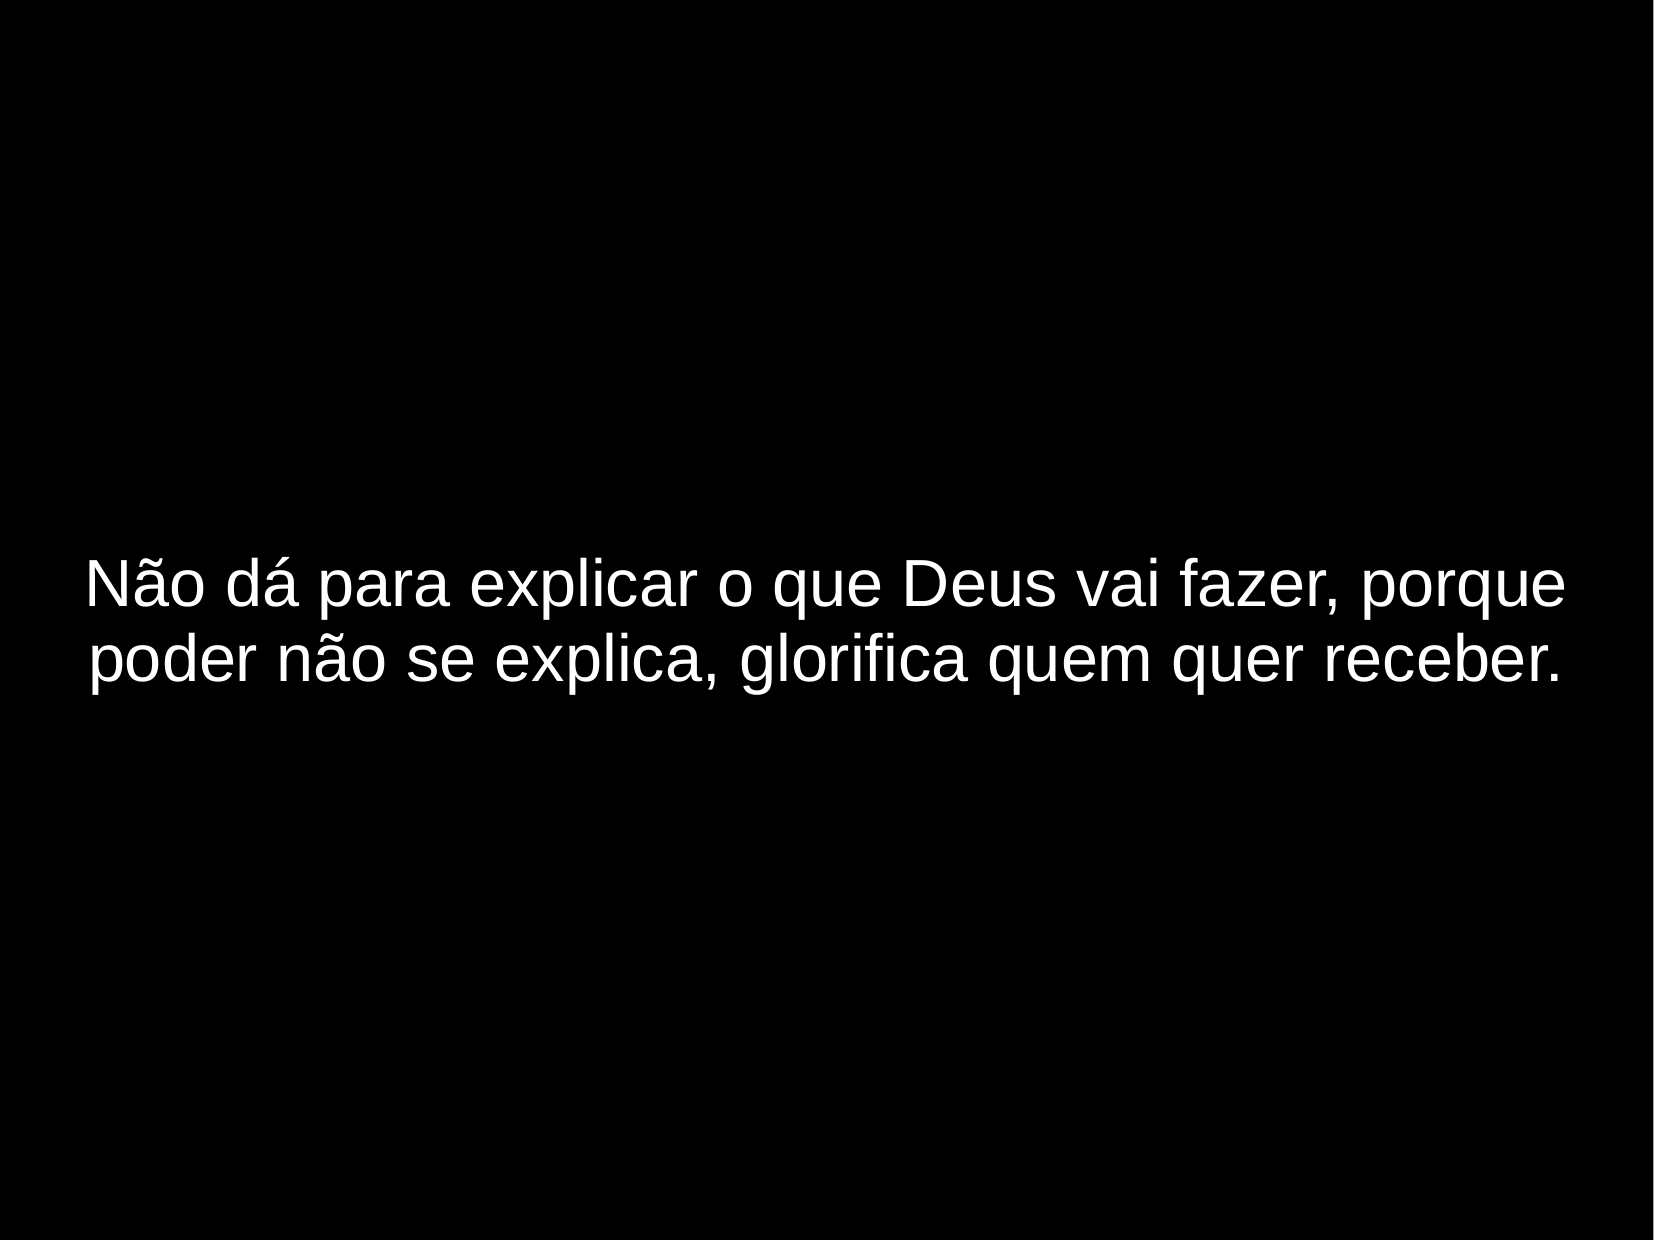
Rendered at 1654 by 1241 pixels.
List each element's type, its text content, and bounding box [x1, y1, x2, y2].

subtitle Não dá para explicar o que Deus vai fazer, porque poder não se explica, glorifica quem quer receber. [82, 49, 1571, 1193]
